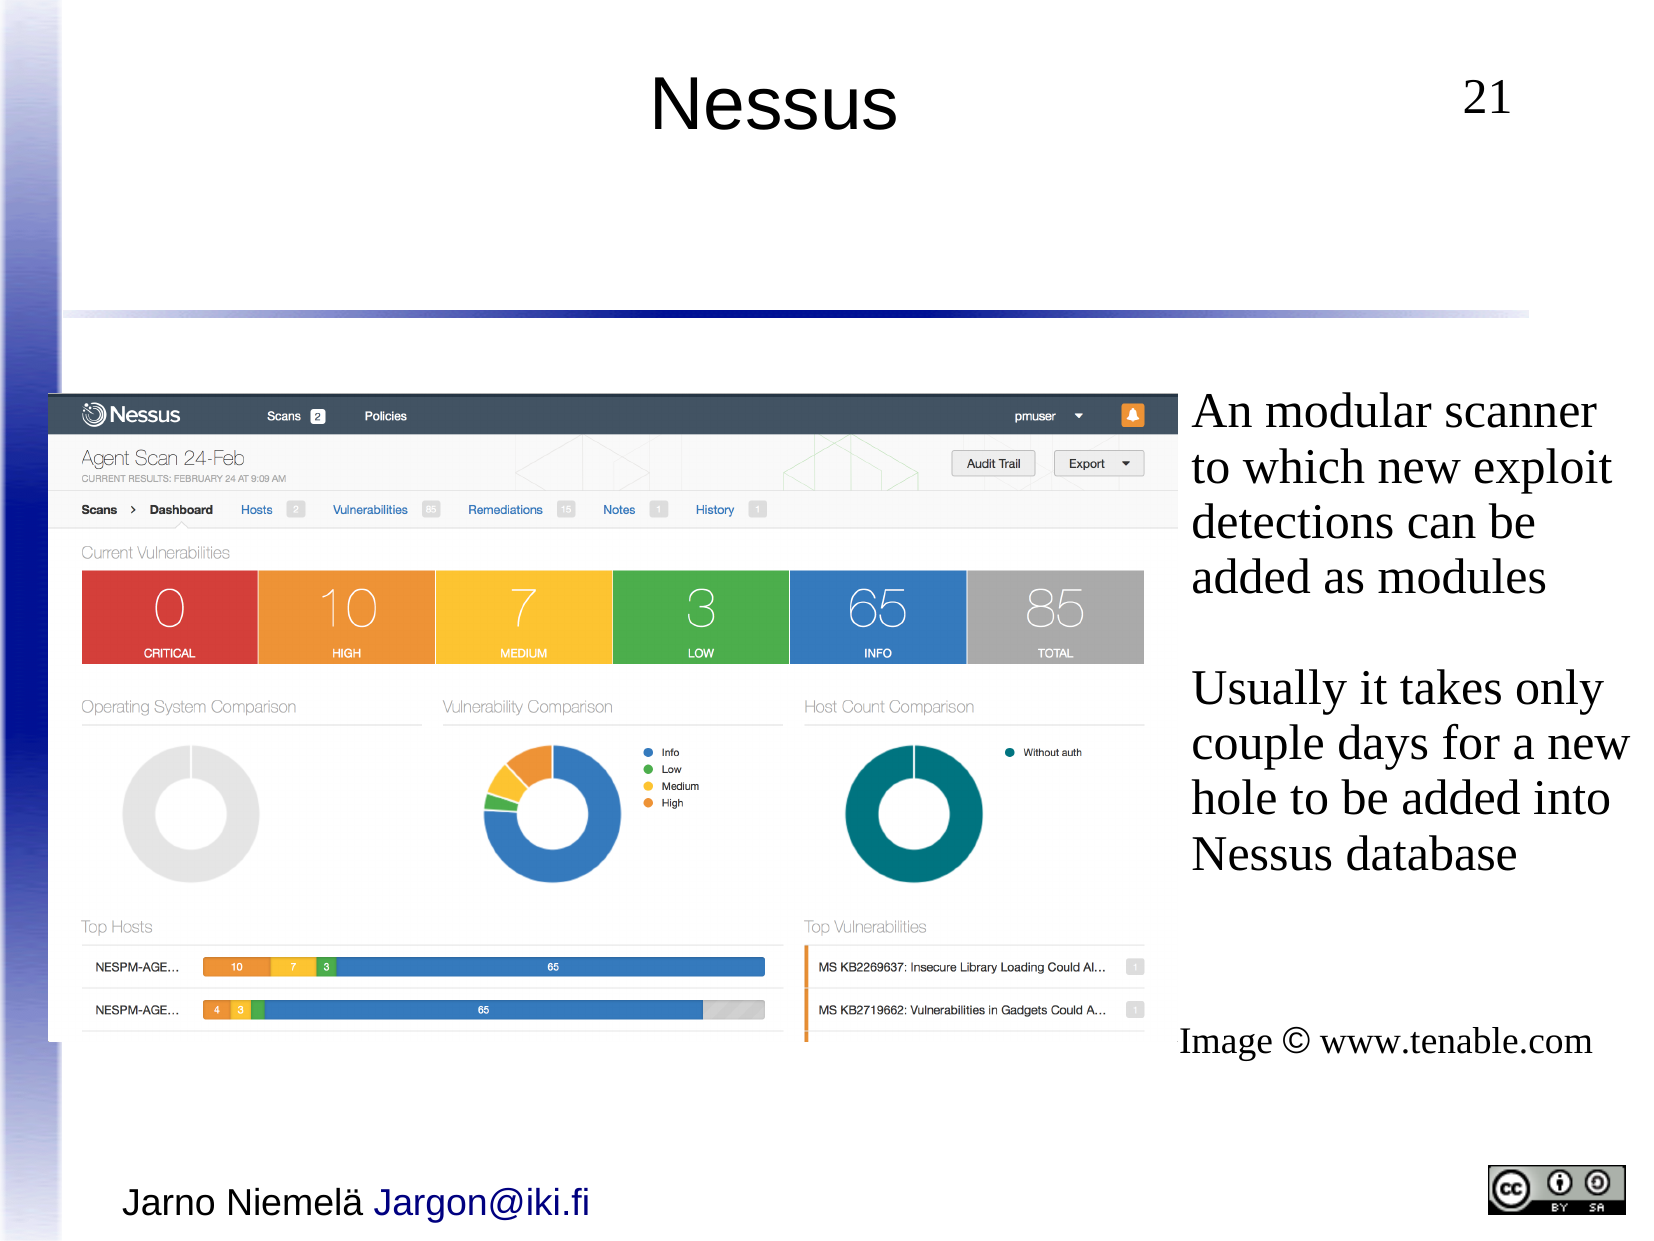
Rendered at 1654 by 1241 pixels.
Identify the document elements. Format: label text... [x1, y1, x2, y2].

picture [6, 1, 1178, 1240]
text_box An modular scanner to which new exploit detections can be added as modules Usually it takes only couple days for a new hole to be added into Nessus database [1191, 383, 1654, 897]
picture [1488, 1165, 1626, 1215]
title Nessus [68, 0, 1481, 208]
text_box Image © www.tenable.com [1179, 1019, 1592, 1063]
picture [63, 310, 1529, 318]
